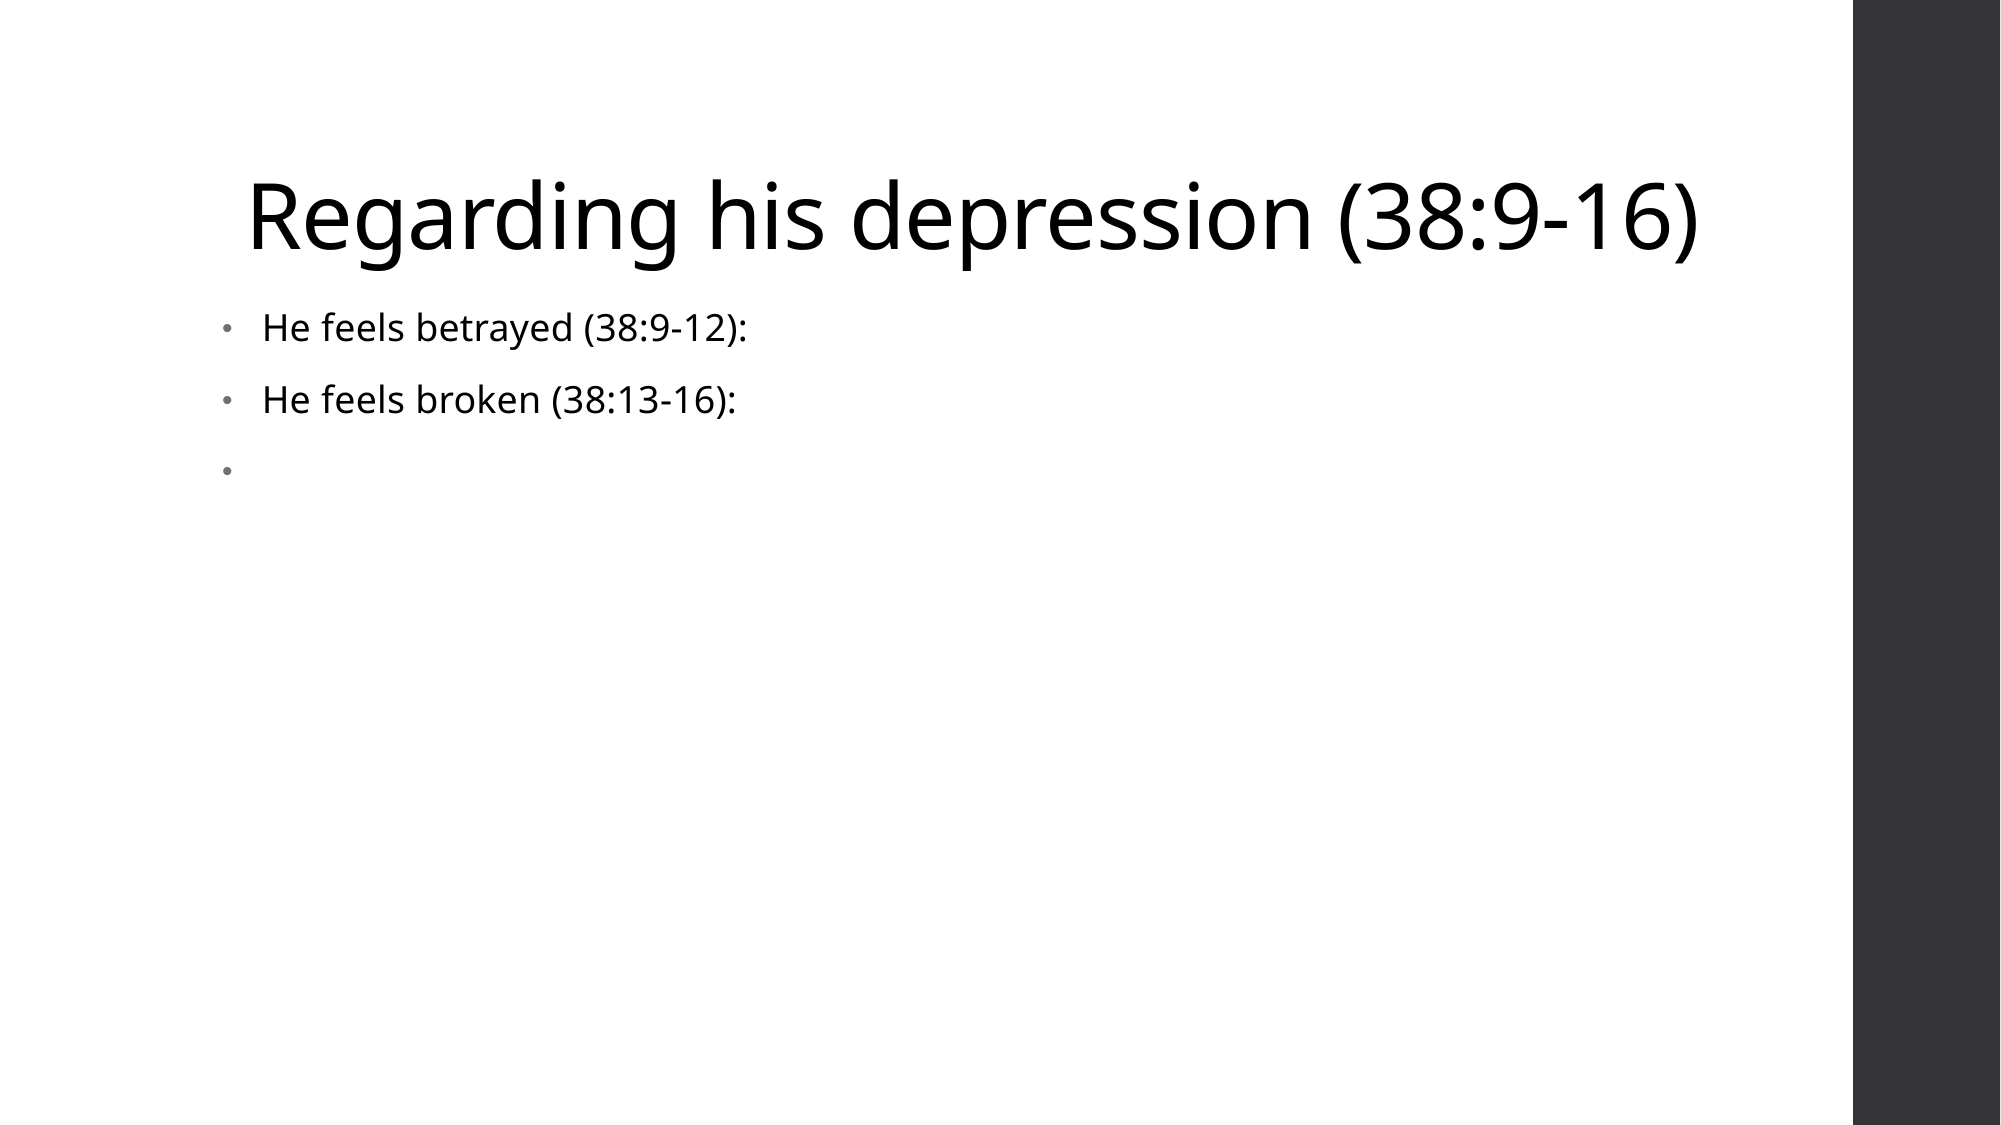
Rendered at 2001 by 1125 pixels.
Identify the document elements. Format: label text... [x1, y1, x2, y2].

title Regarding his depression (38:9-16) [206, 60, 1797, 278]
list He feels betrayed (38:9-12): He feels broken (38:13-16): [206, 299, 1617, 1014]
